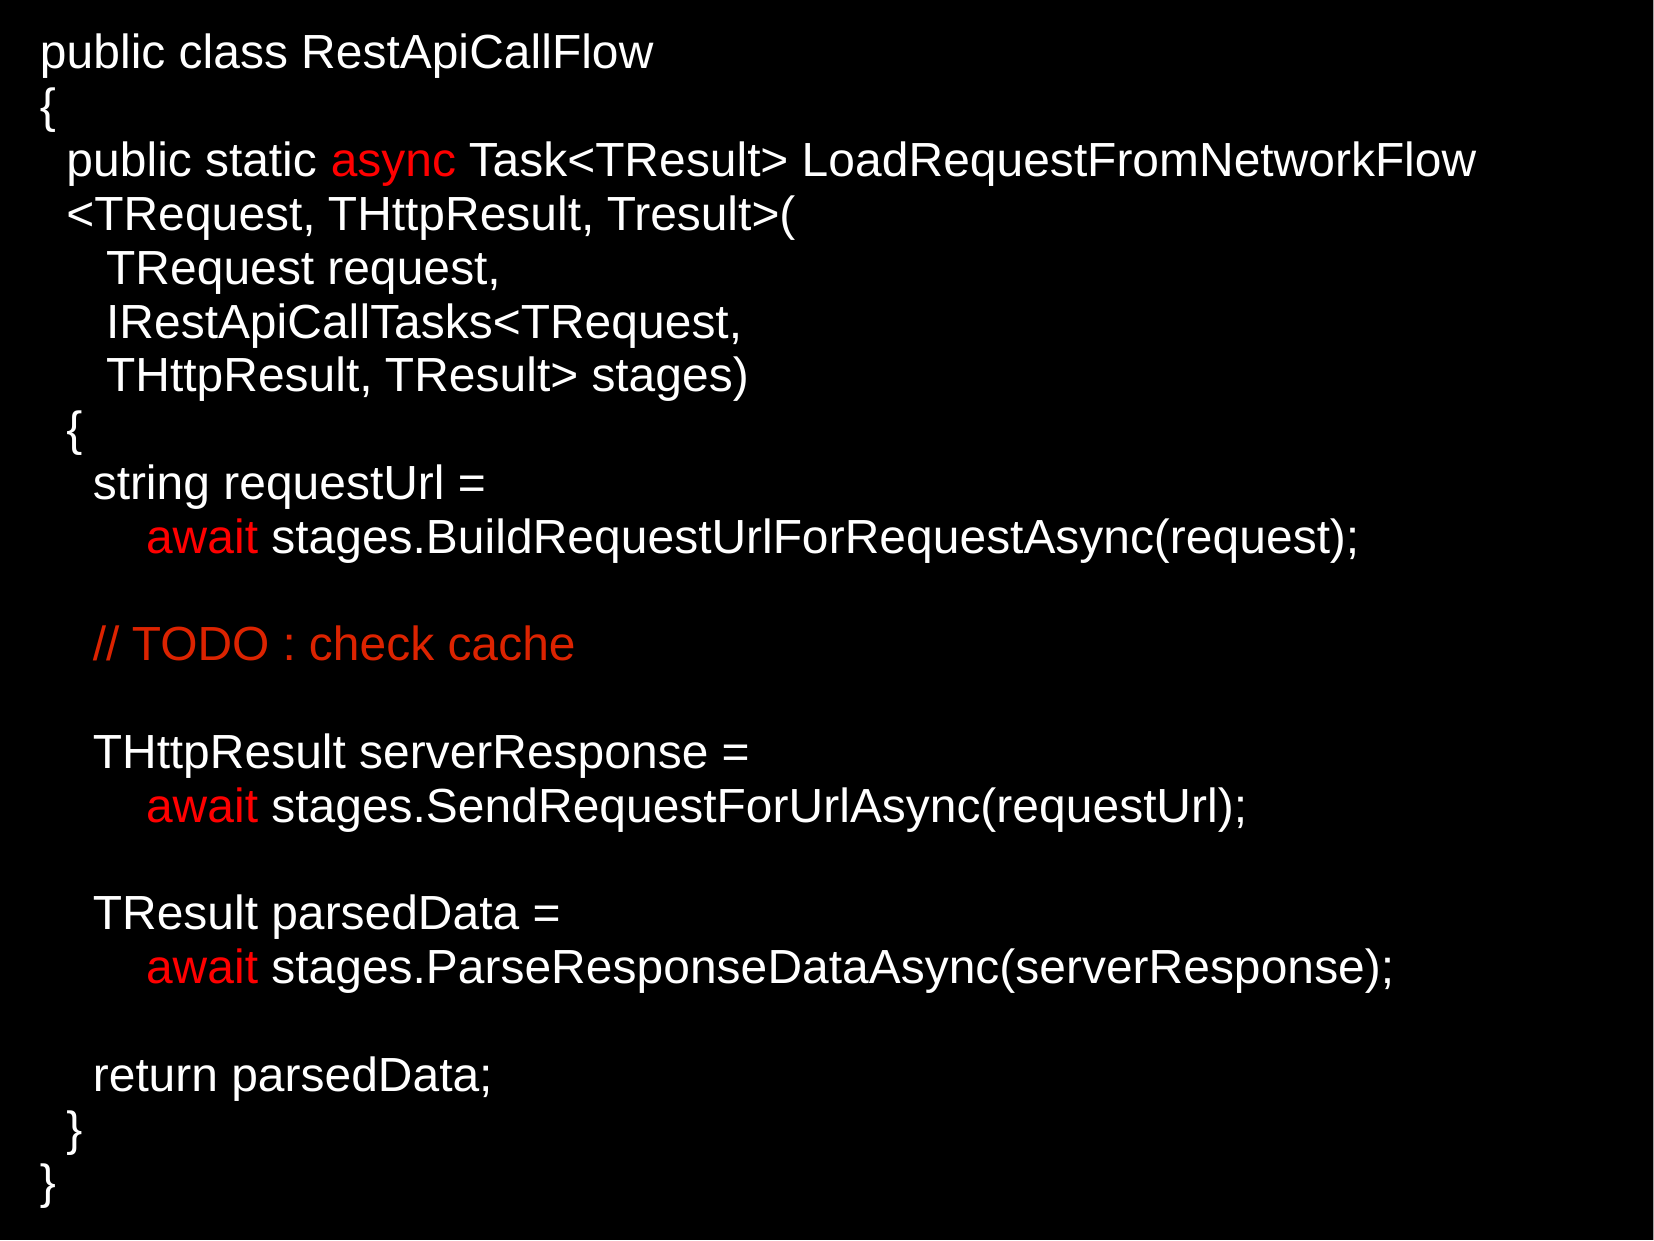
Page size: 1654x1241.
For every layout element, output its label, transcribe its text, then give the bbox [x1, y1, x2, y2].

text_box public class RestApiCallFlow { public static async Task<TResult> LoadRequestFromNetworkFlow <TRequest, THttpResult, Tresult>( TRequest request, IRestApiCallTasks<TRequest, THttpResult, TResult> stages) { string requestUrl = await stages.BuildRequestUrlForRequestAsync(request); // TODO : check cache THttpResult serverResponse = await stages.SendRequestForUrlAsync(requestUrl); TResult parsedData = await stages.ParseResponseDataAsync(serverResponse); return parsedData; } } [25, 18, 1630, 1217]
